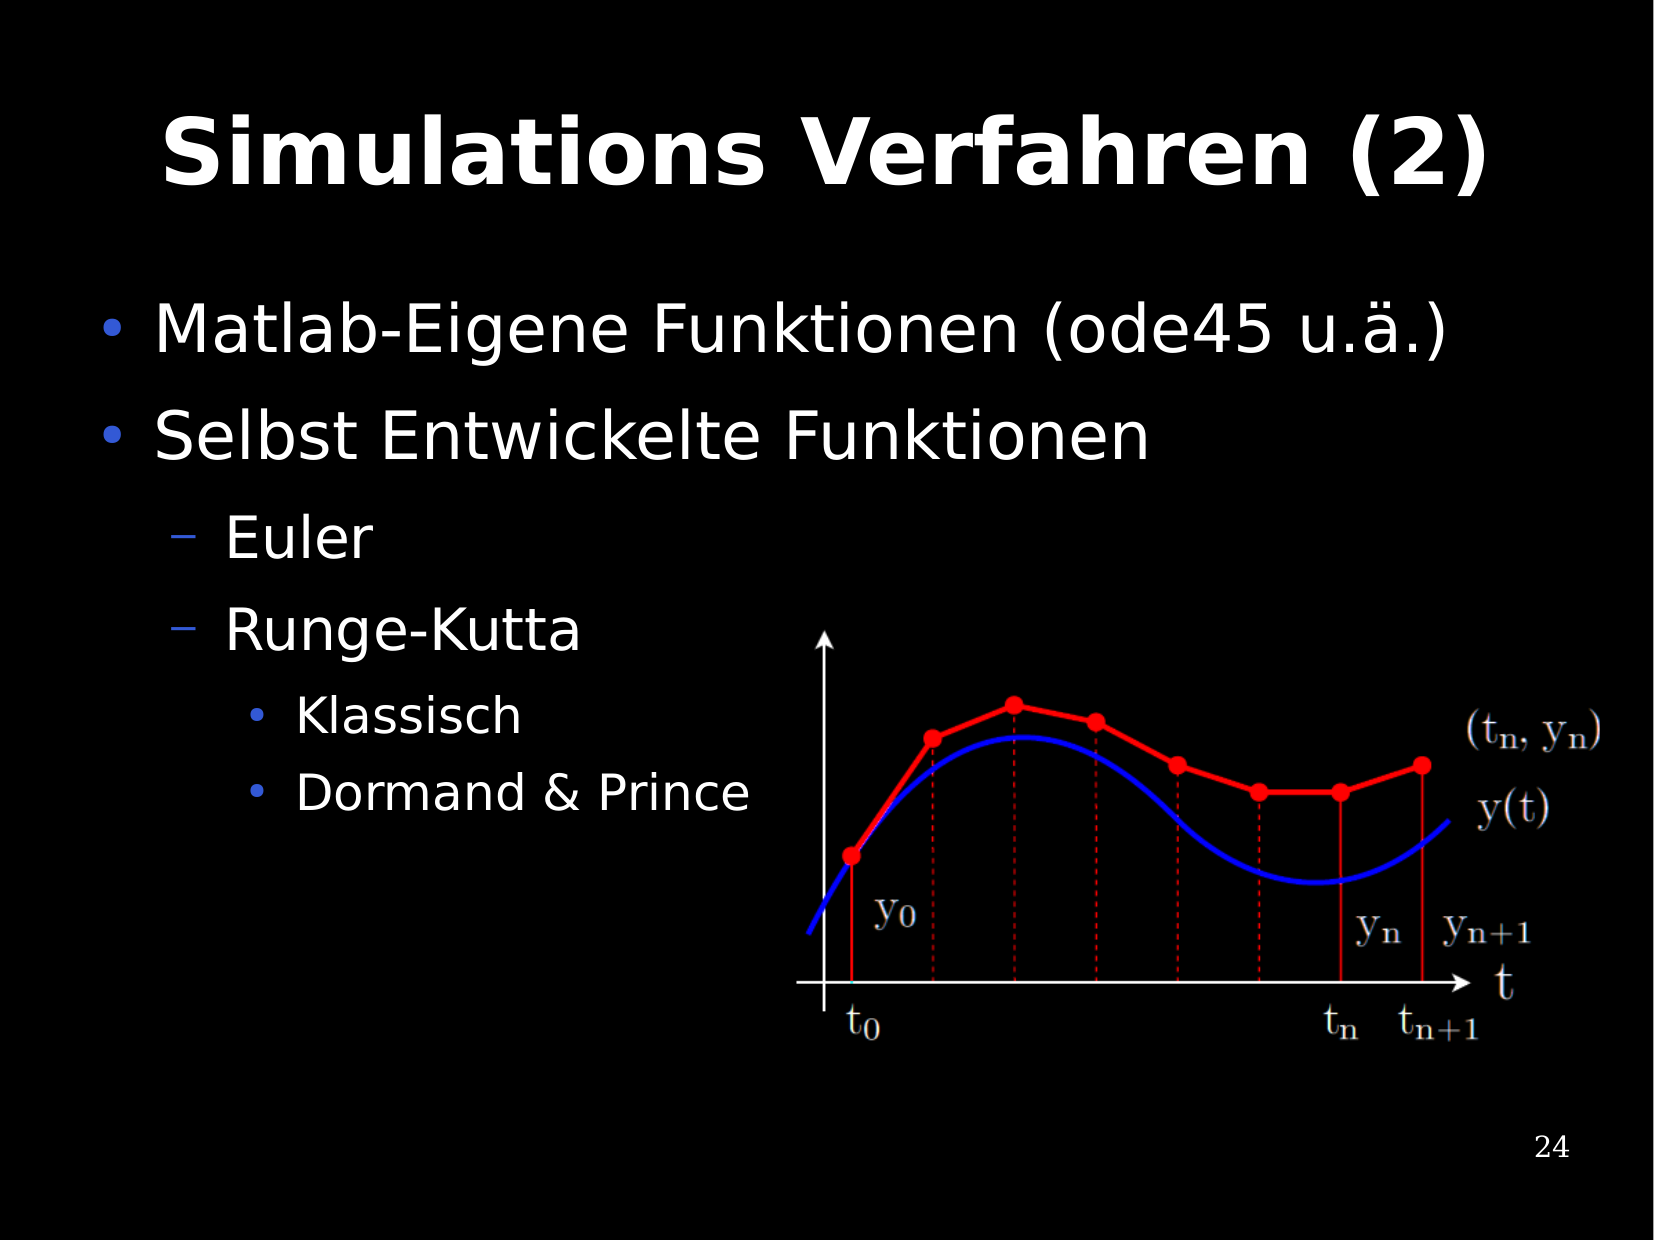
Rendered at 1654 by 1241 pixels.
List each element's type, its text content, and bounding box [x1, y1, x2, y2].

list Matlab-Eigene Funktionen (ode45 u.ä.) Selbst Entwickelte Funktionen Euler Runge-Kutta Klassisch Dormand & Prince [82, 290, 1538, 1010]
title Simulations Verfahren (2) [82, 49, 1571, 257]
picture [787, 620, 1615, 1057]
